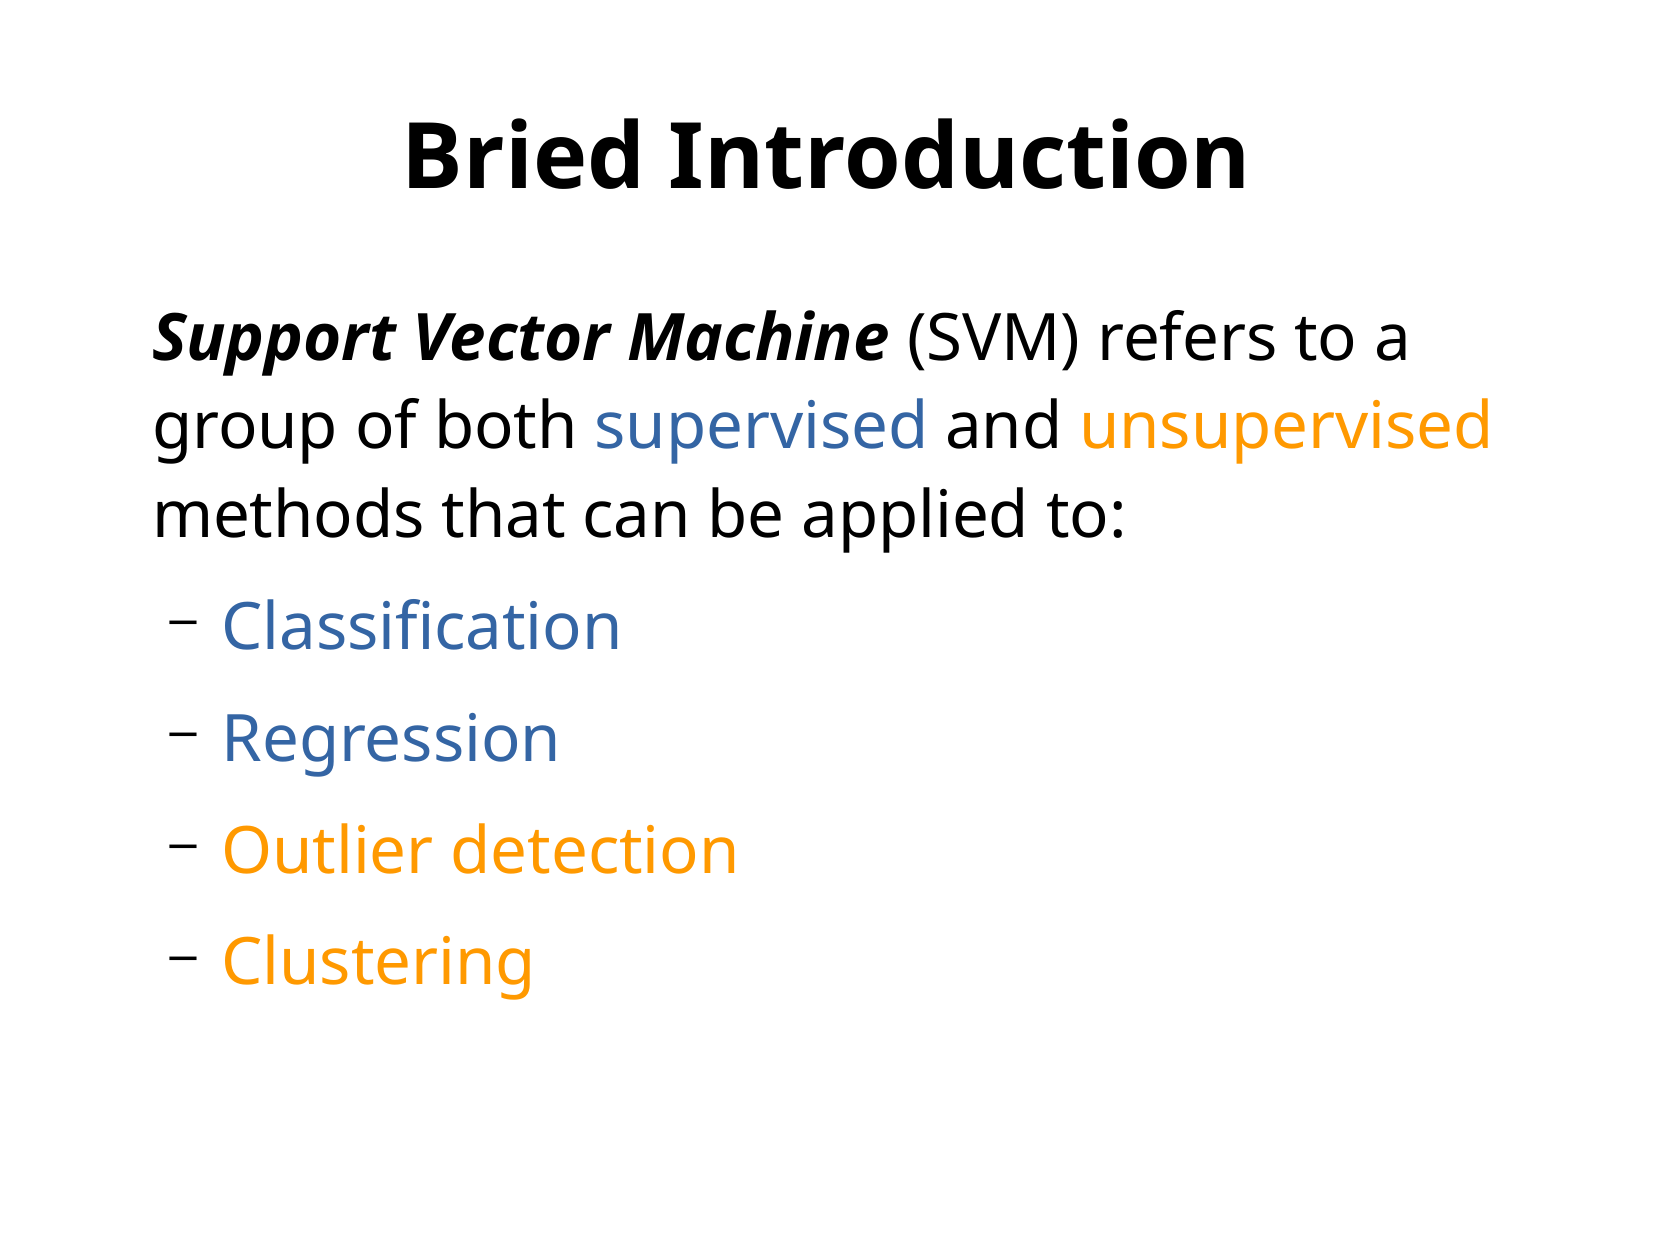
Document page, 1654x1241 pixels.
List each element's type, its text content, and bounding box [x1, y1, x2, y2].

list Support Vector Machine (SVM) refers to a group of both supervised and unsupervised methods that can be applied to: Classification Regression Outlier detection Clustering [82, 290, 1571, 1010]
title Bried Introduction [82, 49, 1571, 257]
